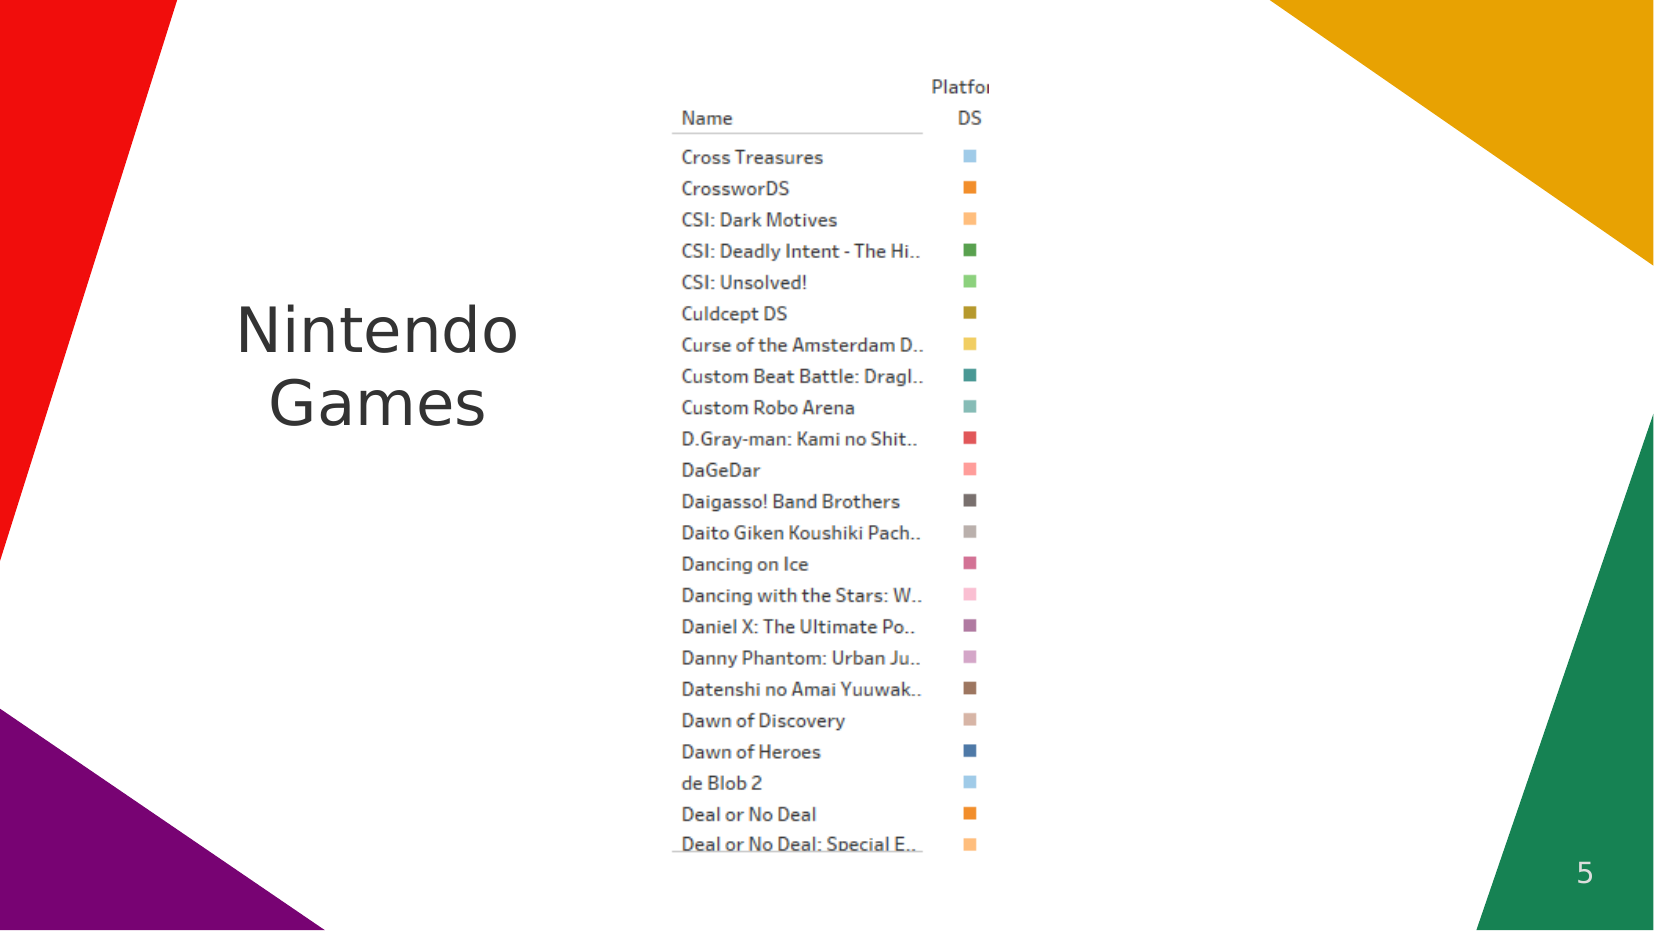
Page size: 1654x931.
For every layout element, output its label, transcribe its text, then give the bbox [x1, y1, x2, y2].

picture [666, 64, 989, 862]
title Nintendo Games [118, 59, 638, 676]
